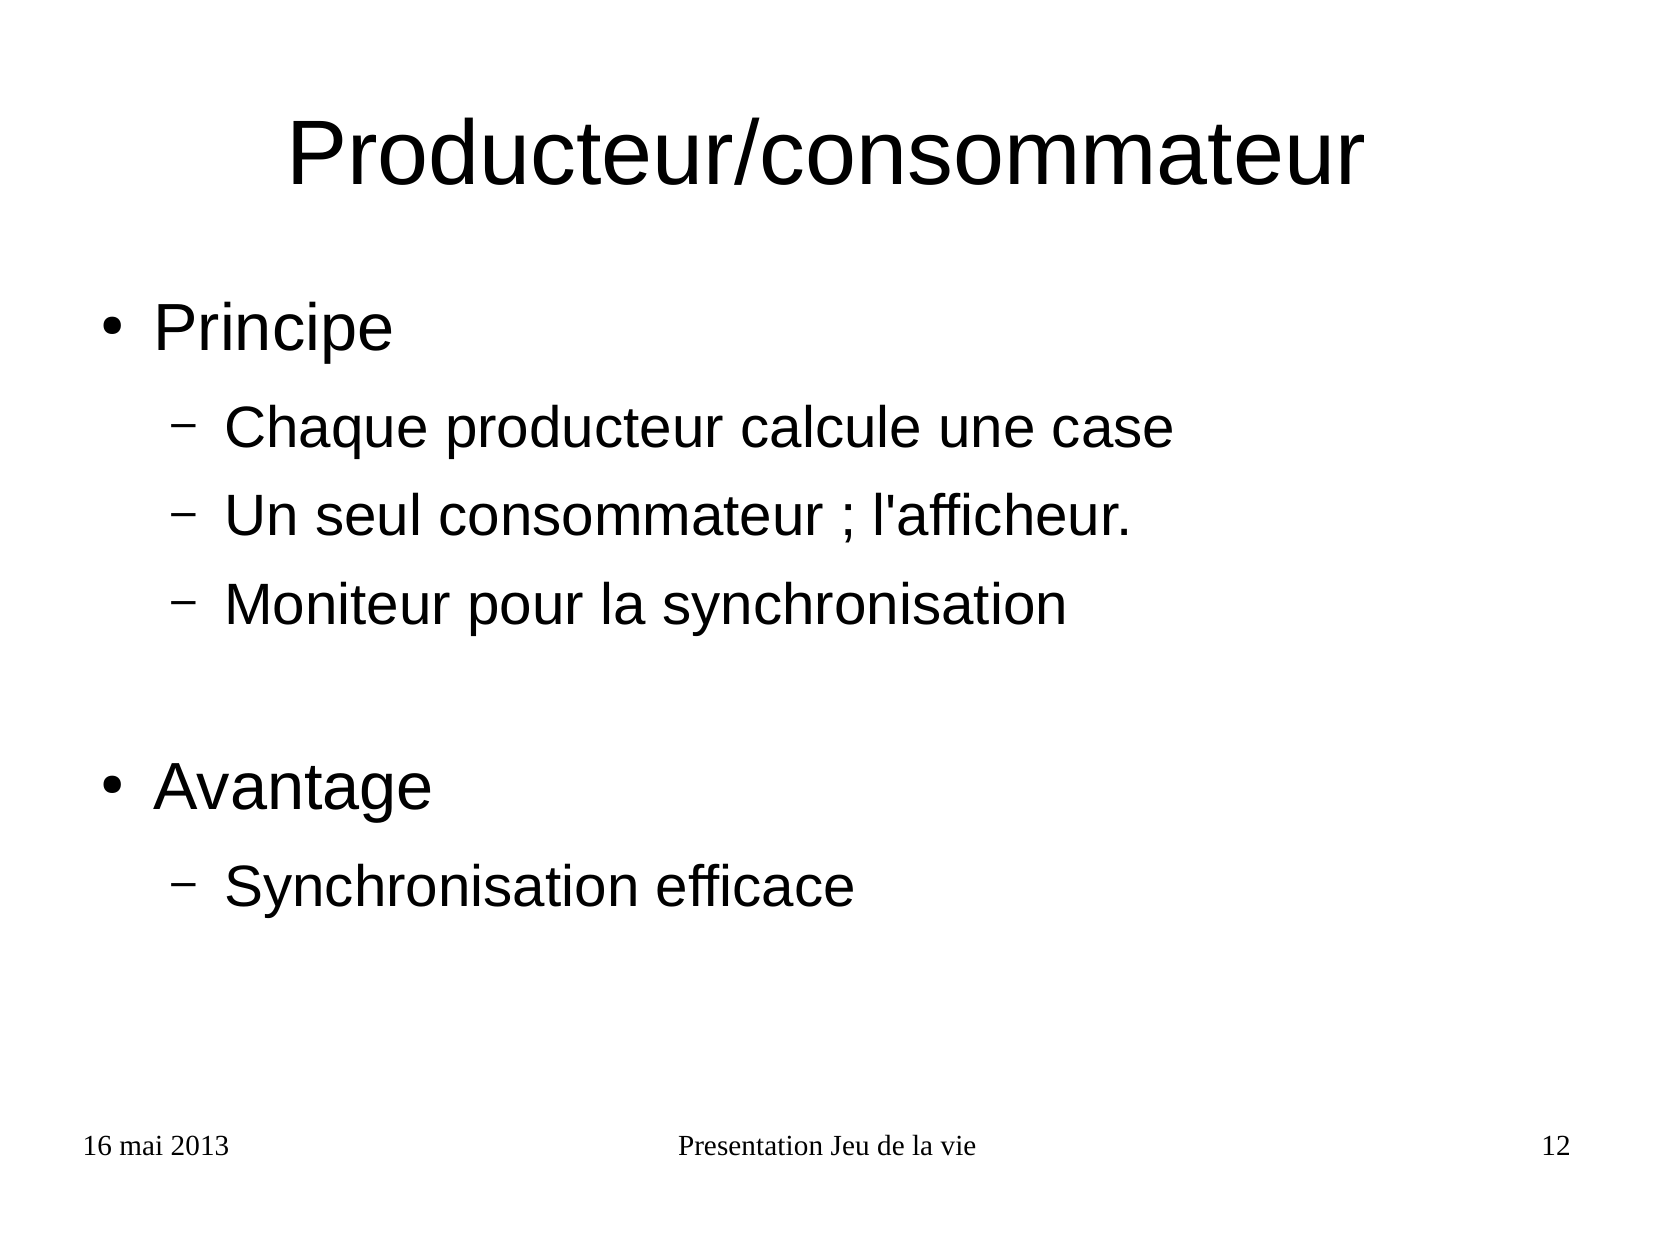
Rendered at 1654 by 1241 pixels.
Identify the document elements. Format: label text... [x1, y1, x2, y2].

list Principe Chaque producteur calcule une case Un seul consommateur ; l'afficheur. Moniteur pour la synchronisation Avantage Synchronisation efficace [82, 290, 1538, 1010]
title Producteur/consommateur [82, 49, 1571, 257]
